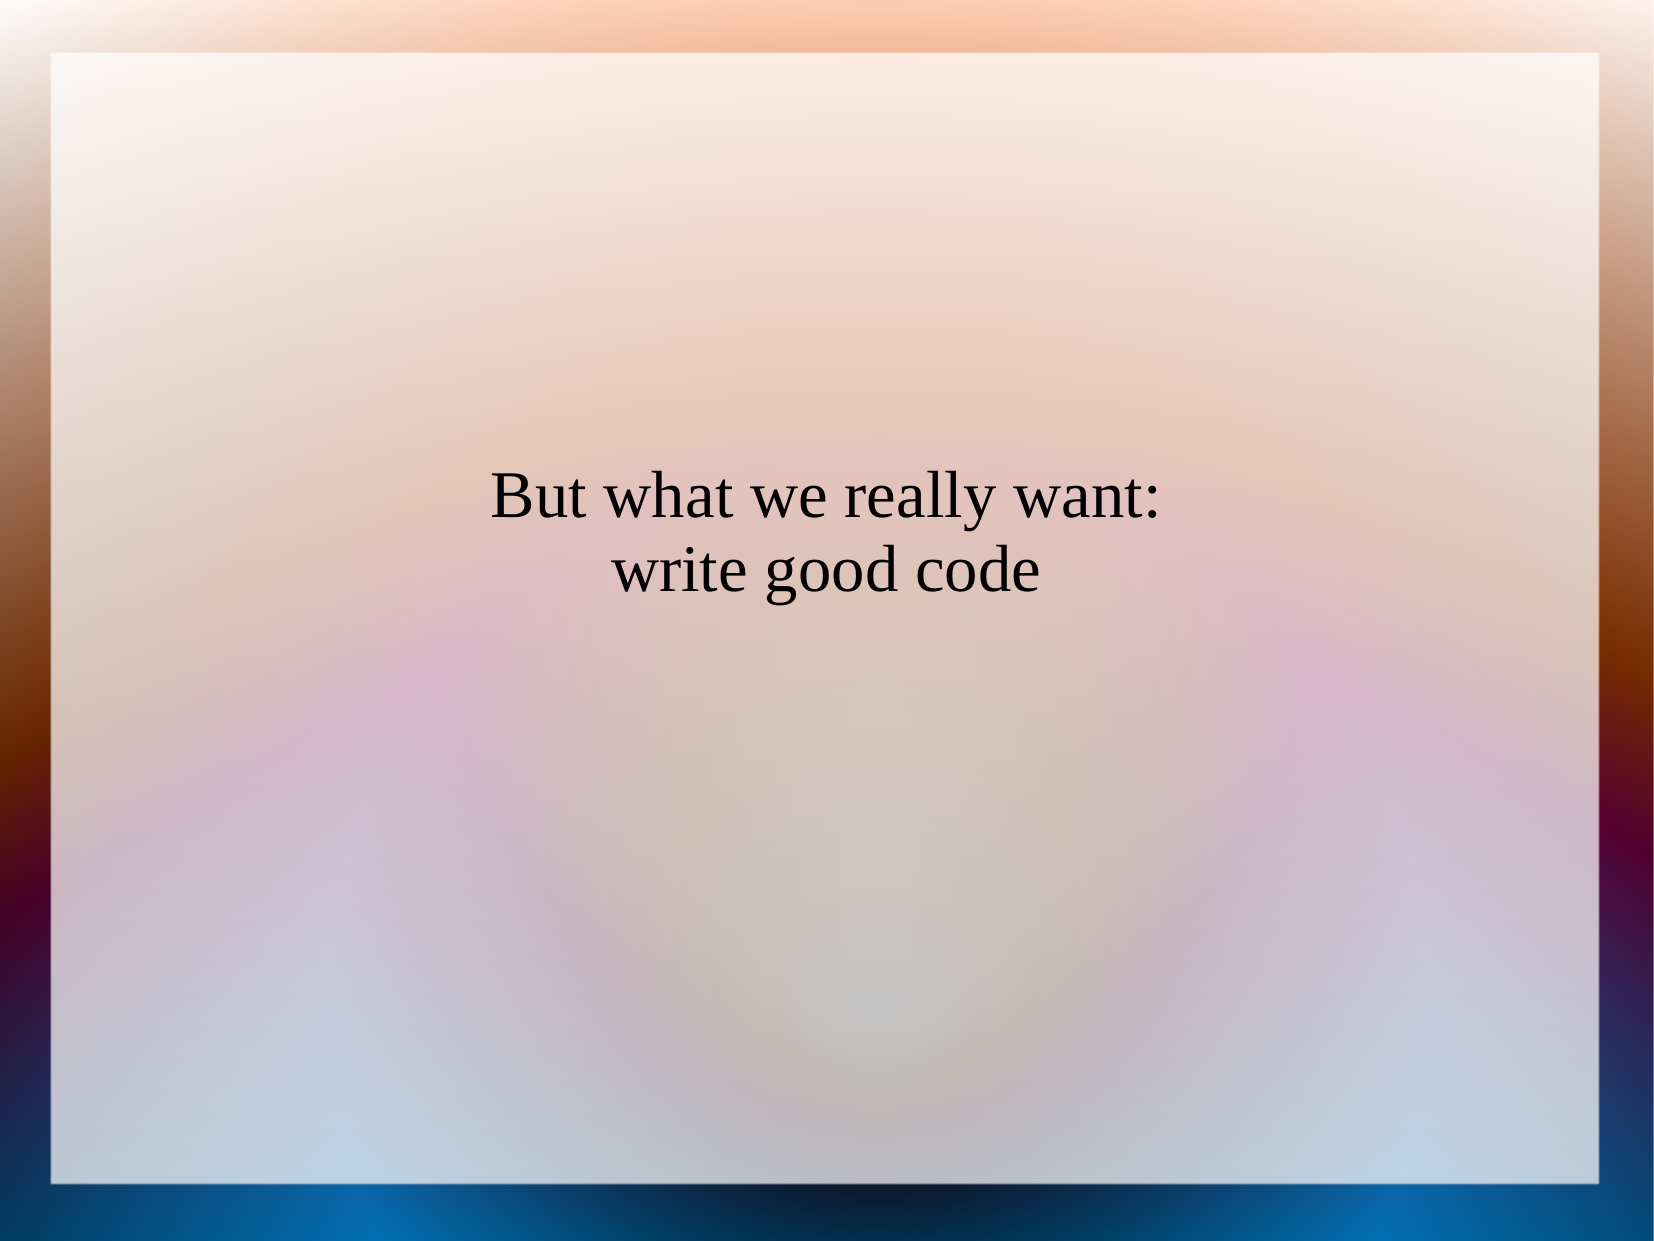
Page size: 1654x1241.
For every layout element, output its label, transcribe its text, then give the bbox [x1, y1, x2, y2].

subtitle But what we really want: write good code [82, 55, 1571, 1010]
picture [0, 0, 1654, 1241]
